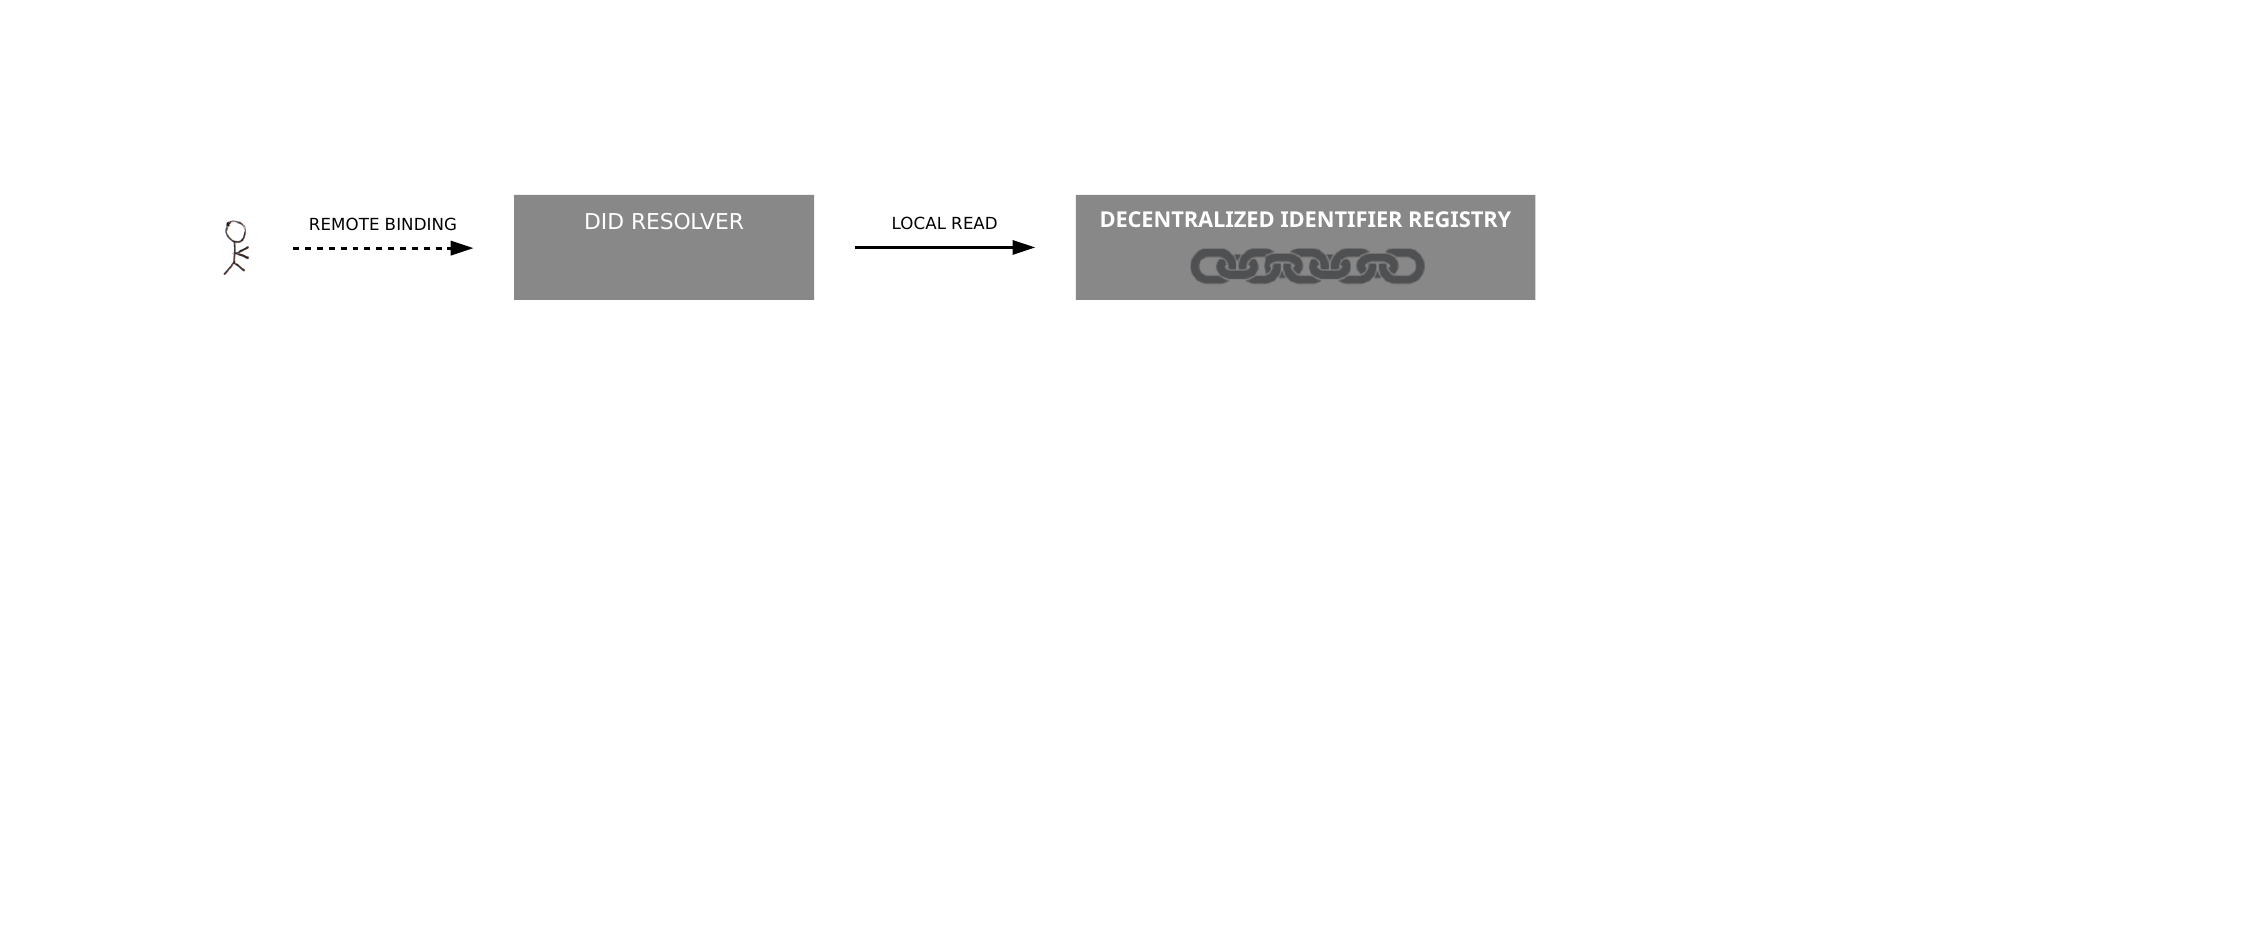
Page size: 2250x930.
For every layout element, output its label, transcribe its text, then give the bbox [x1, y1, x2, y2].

text_box DECENTRALIZED IDENTIFIER REGISTRY [1075, 194, 1536, 300]
text_box DID RESOLVER [514, 194, 815, 300]
picture [219, 217, 253, 278]
text_box REMOTE BINDING [294, 207, 473, 255]
picture [1176, 238, 1435, 293]
text_box LOCAL READ [876, 206, 1014, 254]
